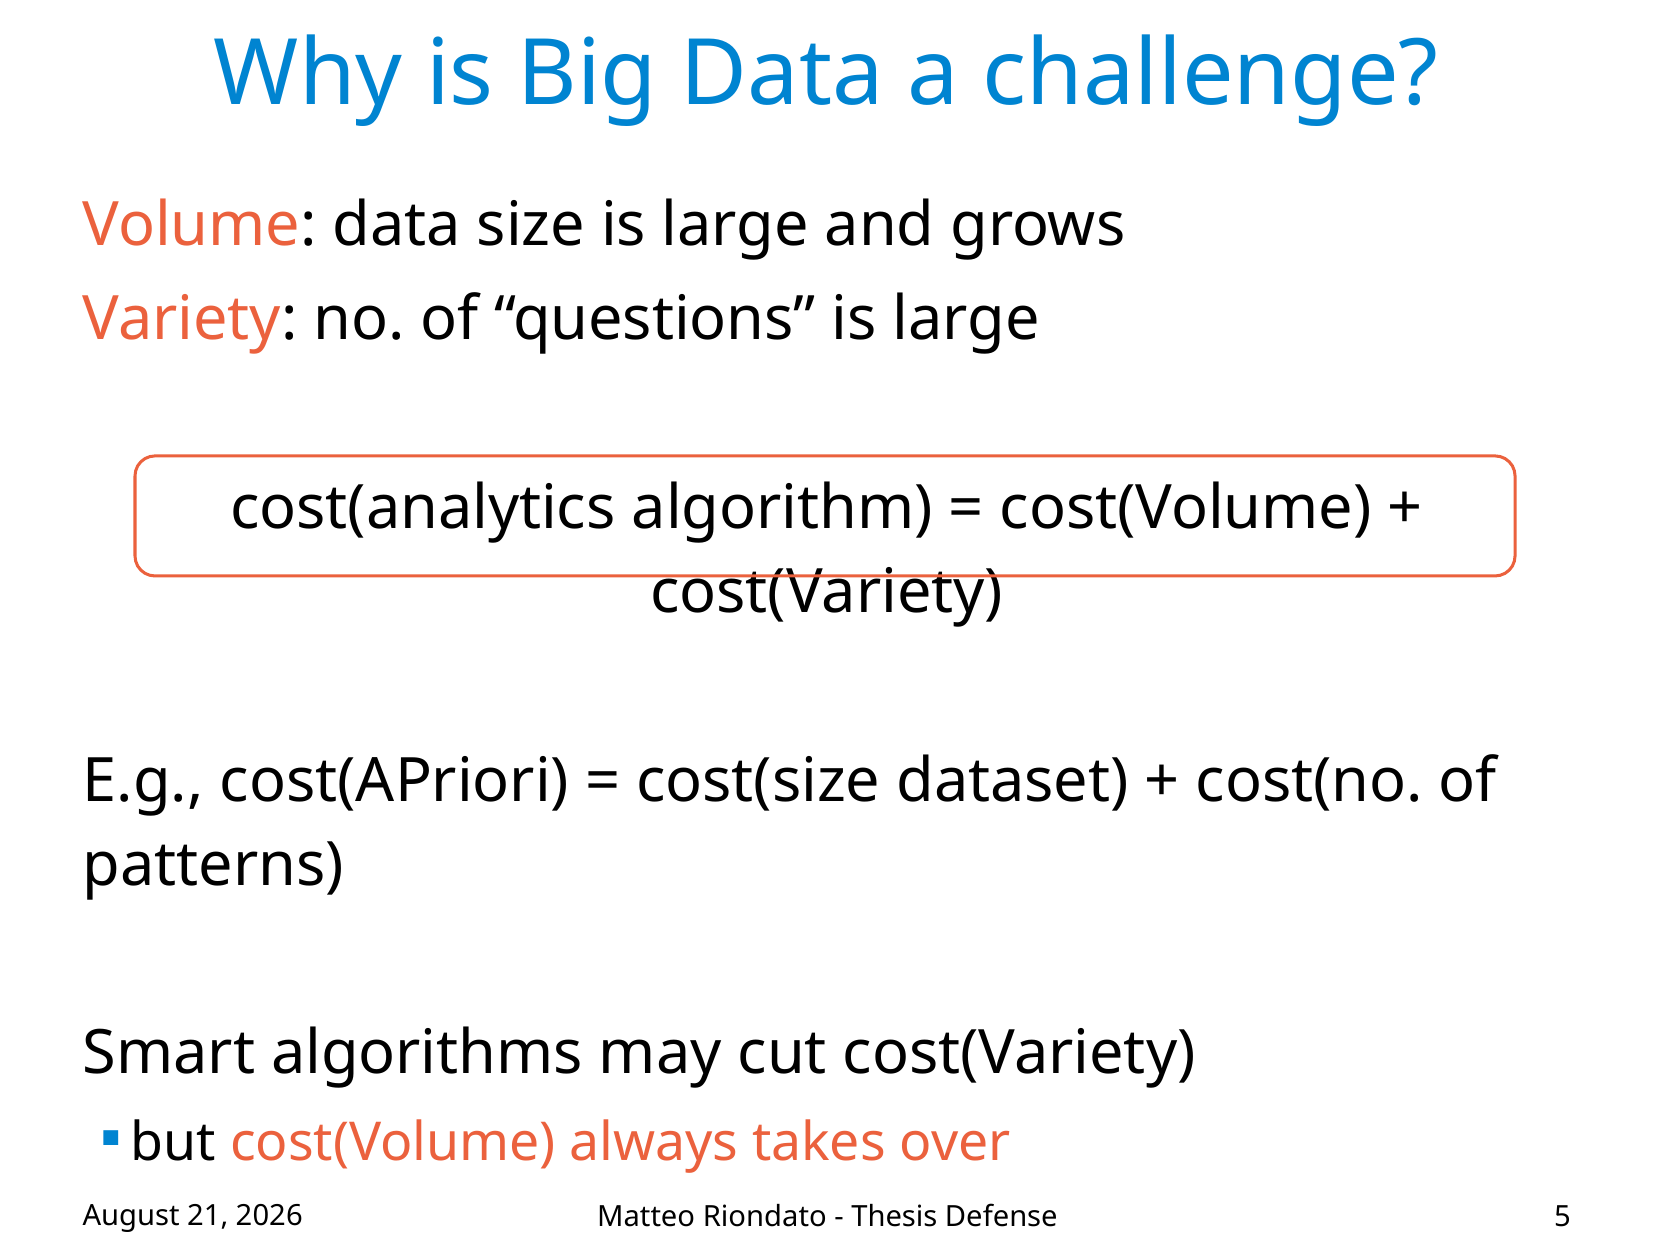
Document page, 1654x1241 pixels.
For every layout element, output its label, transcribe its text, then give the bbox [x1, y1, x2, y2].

list Volume: data size is large and grows Variety: no. of “questions” is large cost(analytics algorithm) = cost(Volume) + cost(Variety) E.g., cost(APriori) = cost(size dataset) + cost(no. of patterns) Smart algorithms may cut cost(Variety) but cost(Volume) always takes over [82, 180, 1571, 1186]
title Why is Big Data a challenge? [82, 0, 1571, 139]
